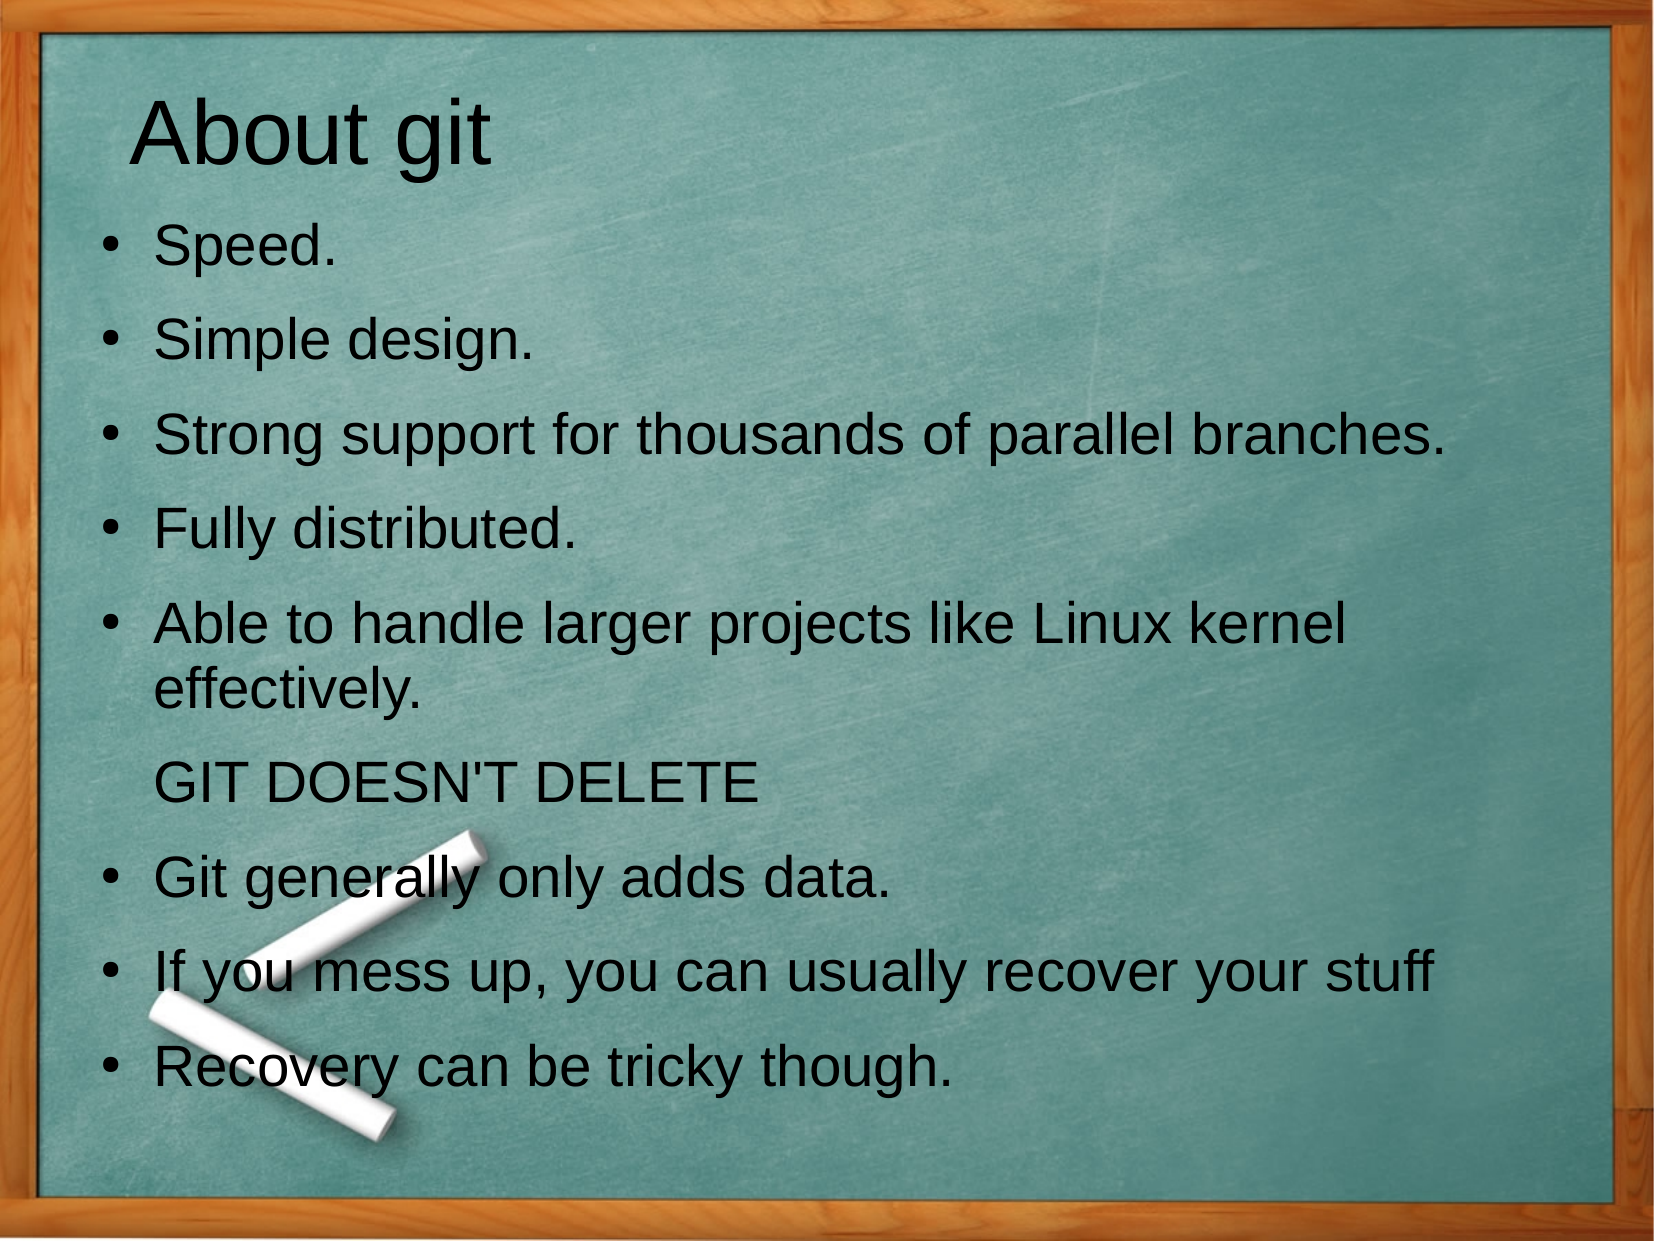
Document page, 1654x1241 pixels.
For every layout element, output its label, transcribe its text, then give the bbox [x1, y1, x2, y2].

title About git [129, 29, 1619, 237]
picture [0, 0, 1654, 1241]
list Speed. Simple design. Strong support for thousands of parallel branches. Fully distributed. Able to handle larger projects like Linux kernel effectively. GIT DOESN'T DELETE Git generally only adds data. If you mess up, you can usually recover your stuff Recovery can be tricky though. [82, 212, 1571, 1241]
